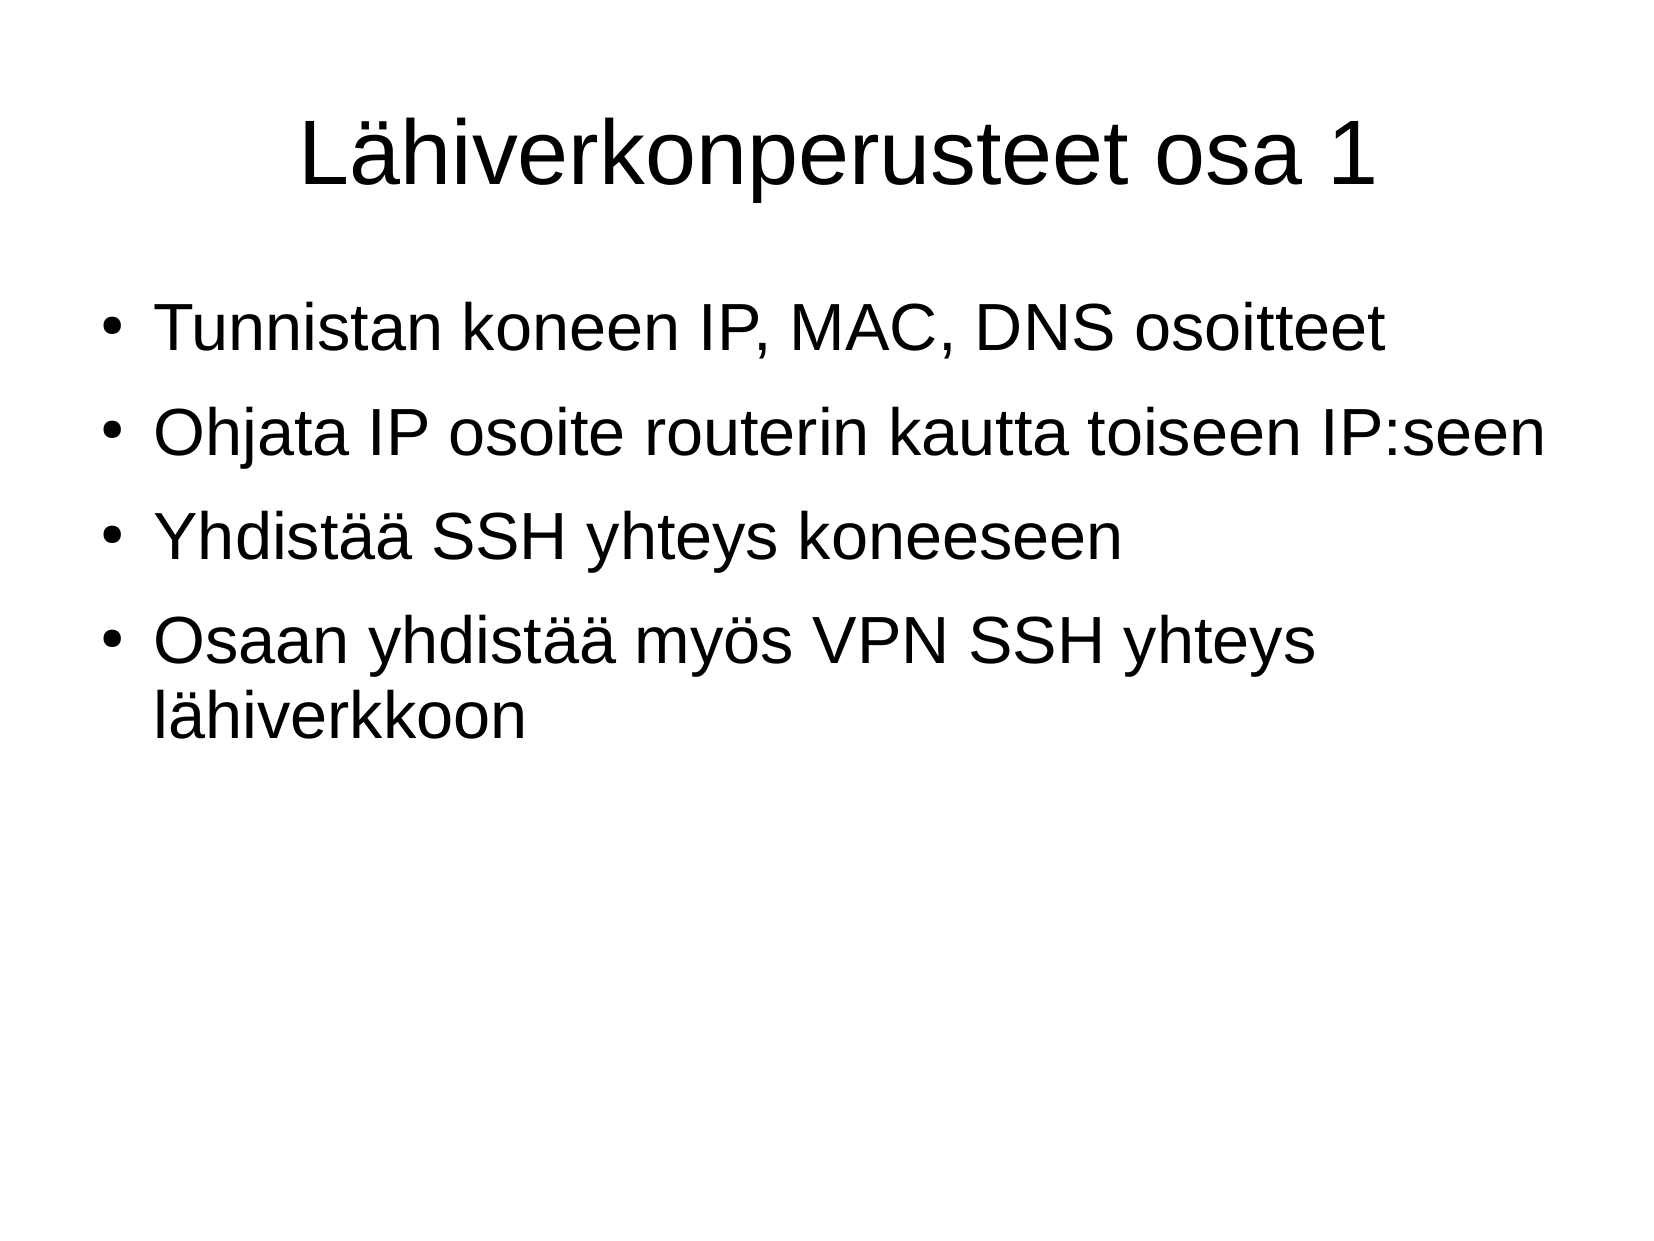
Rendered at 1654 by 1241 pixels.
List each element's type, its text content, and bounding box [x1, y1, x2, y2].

list Tunnistan koneen IP, MAC, DNS osoitteet Ohjata IP osoite routerin kautta toiseen IP:seen Yhdistää SSH yhteys koneeseen Osaan yhdistää myös VPN SSH yhteys lähiverkkoon [82, 290, 1571, 1109]
title Lähiverkonperusteet osa 1 [82, 49, 1571, 257]
